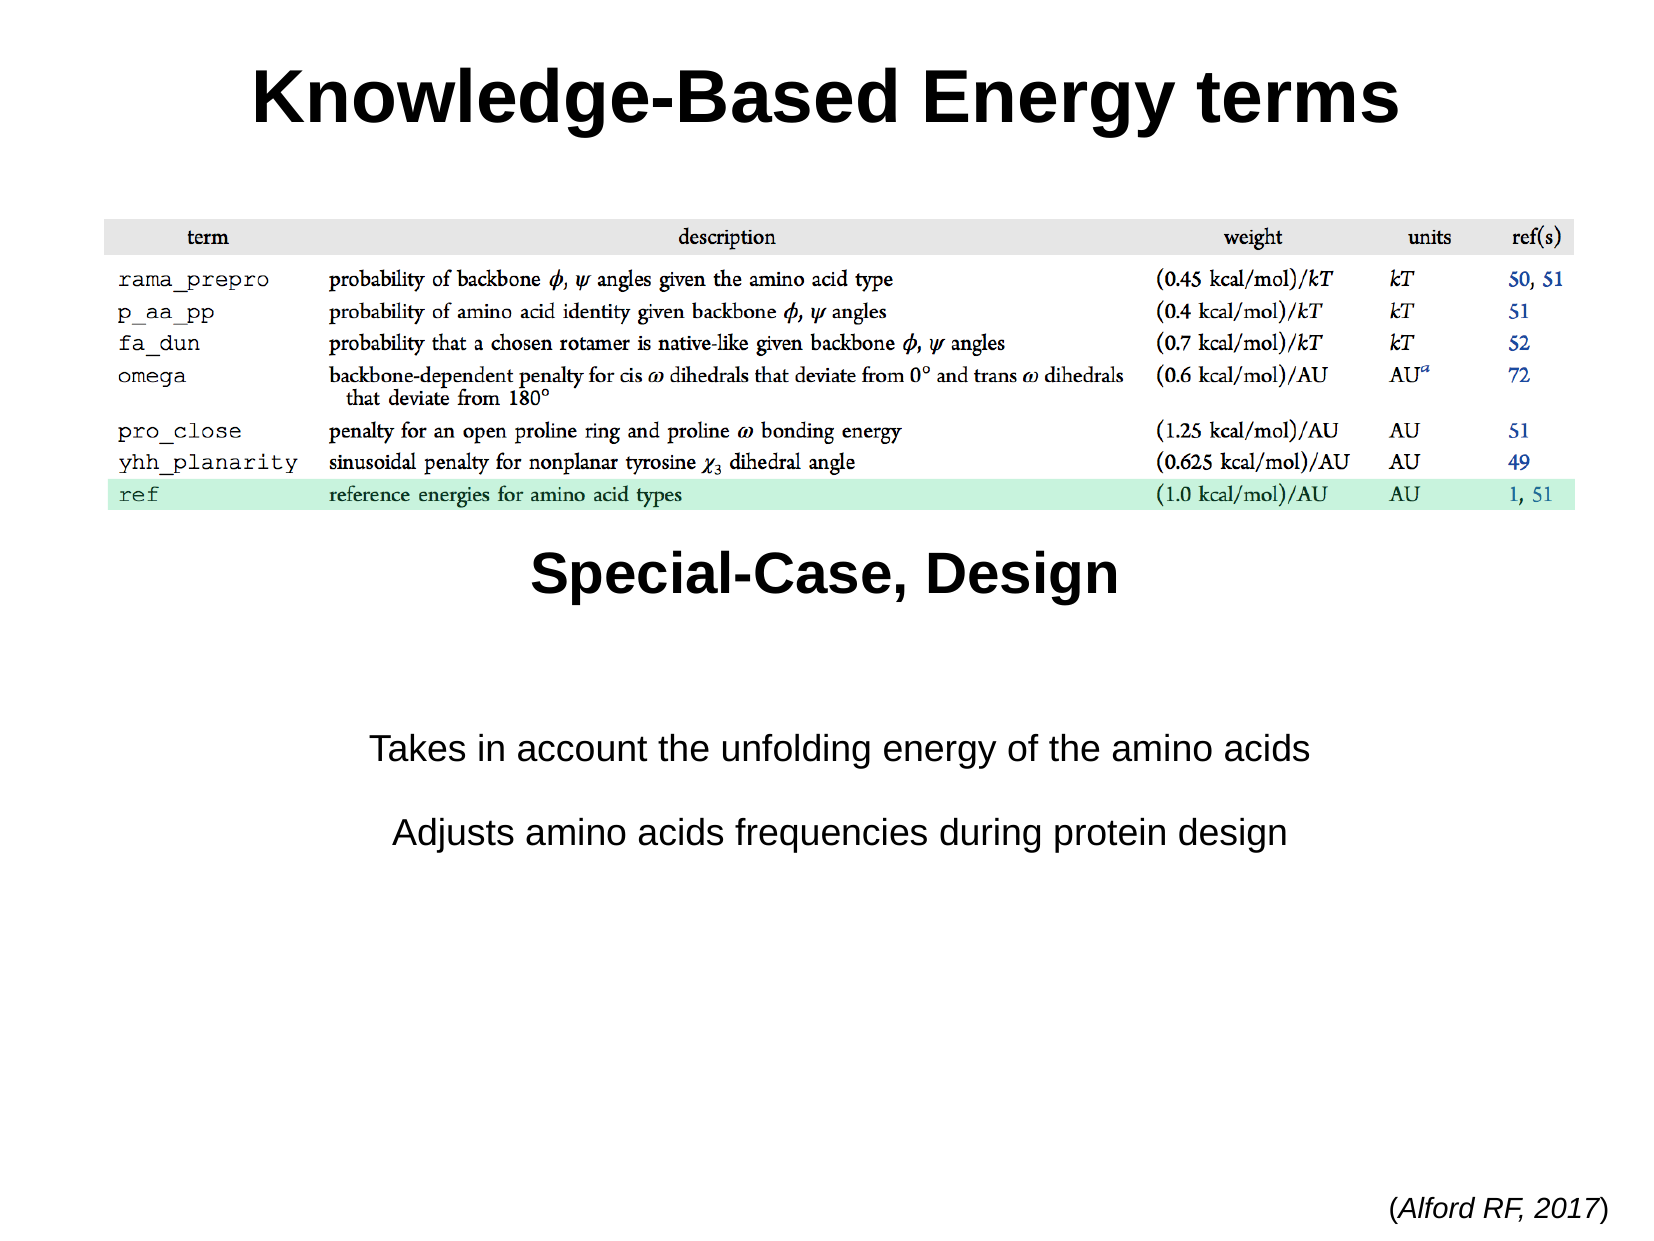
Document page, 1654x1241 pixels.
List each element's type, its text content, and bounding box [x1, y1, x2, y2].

text_box Special-Case, Design [330, 533, 1321, 613]
text_box Takes in account the unfolding energy of the amino acids Adjusts amino acids frequencies during protein design [225, 720, 1456, 860]
text_box Knowledge-Based Energy terms [0, 47, 1654, 146]
text_box (Alford RF, 2017) [1020, 1185, 1625, 1233]
picture [90, 210, 1591, 255]
picture [90, 267, 1590, 510]
text_box [107, 478, 1575, 510]
